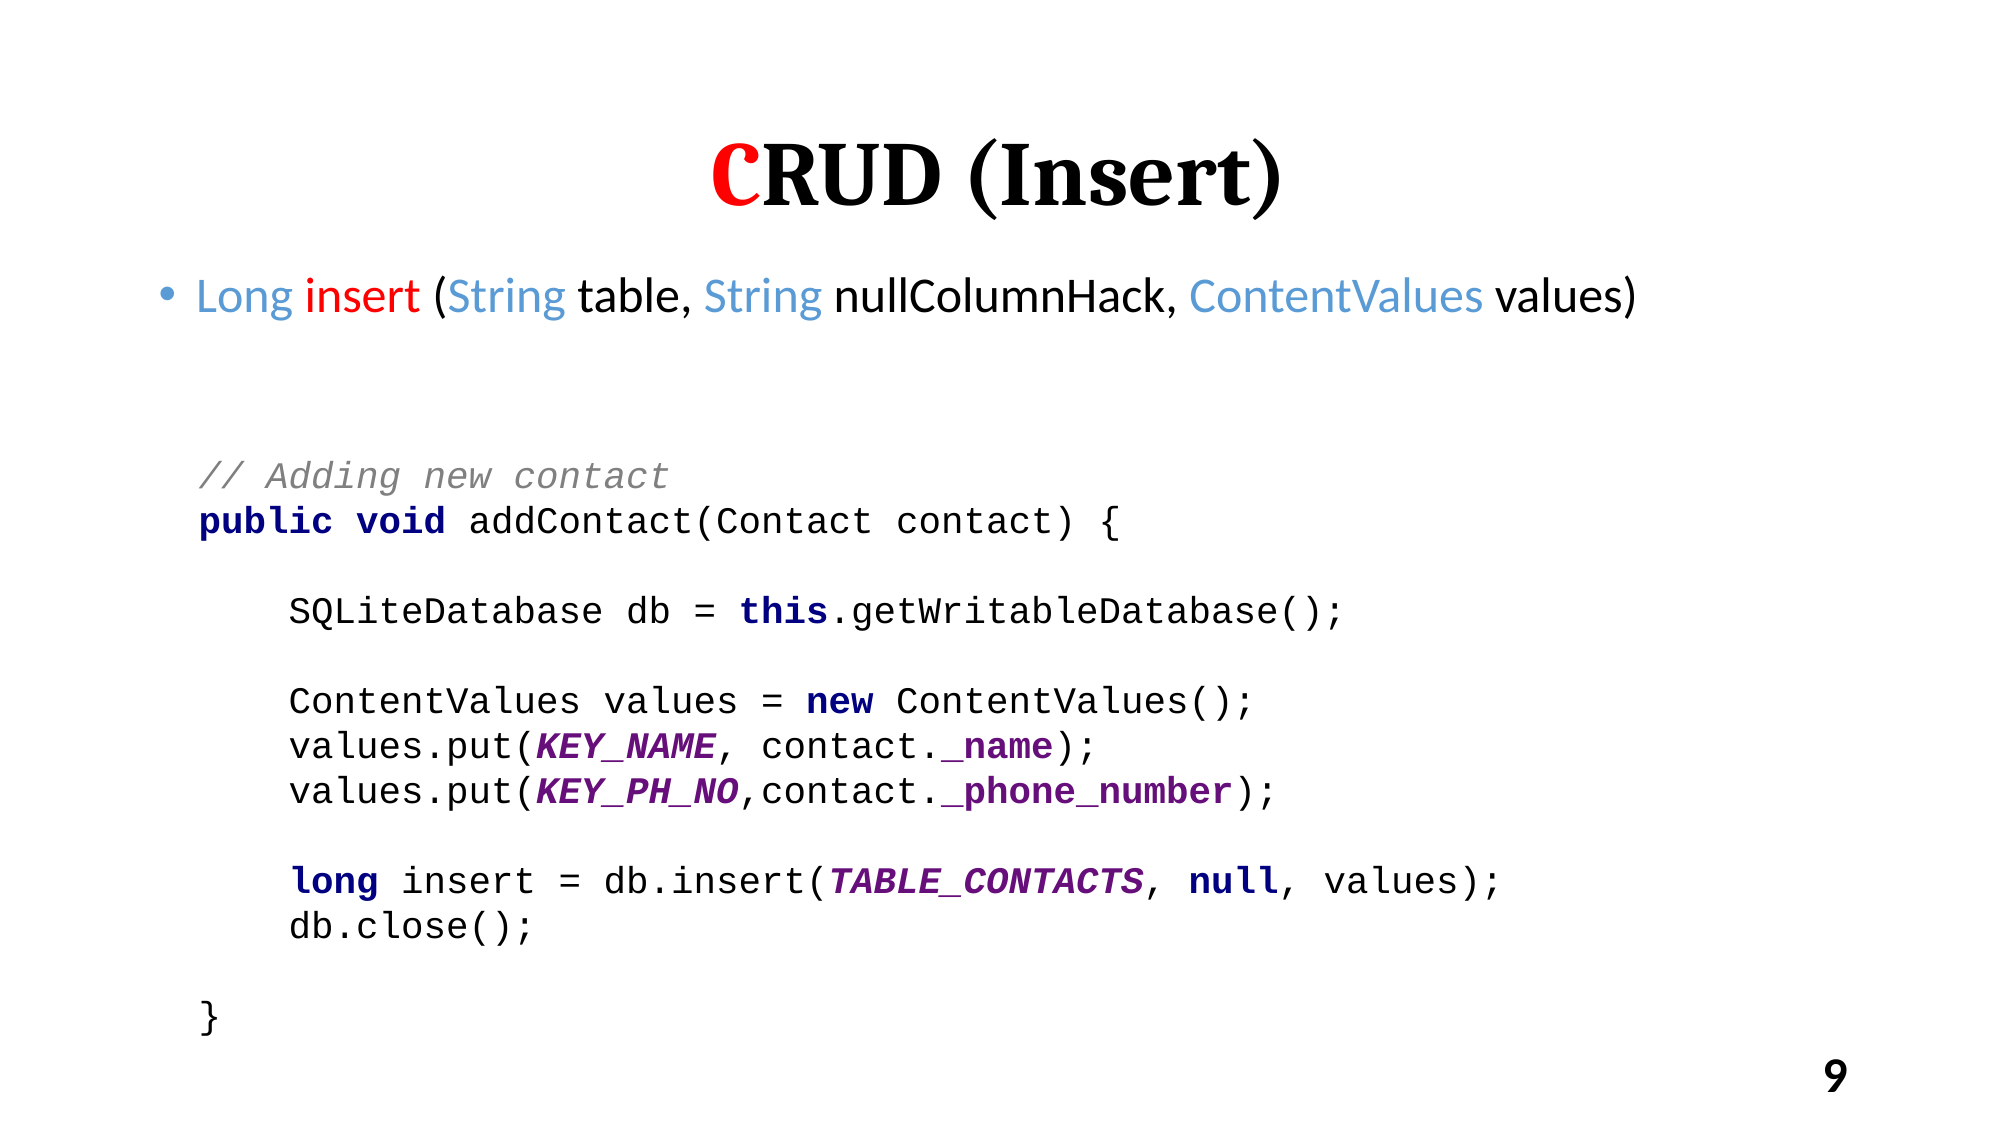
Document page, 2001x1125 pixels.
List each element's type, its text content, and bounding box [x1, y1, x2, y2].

text_box // Adding new contact public void addContact(Contact contact) { SQLiteDatabase db = this.getWritableDatabase(); ContentValues values = new ContentValues(); values.put(KEY_NAME, contact._name); values.put(KEY_PH_NO,contact._phone_number); long insert = db.insert(TABLE_CONTACTS, null, values); db.close(); } [183, 443, 1646, 1044]
list Long insert (String table, String nullColumnHack, ContentValues values) [143, 261, 1869, 991]
slide_number <number> [1412, 1042, 1863, 1103]
title CRUD (Insert) [137, 59, 1863, 278]
